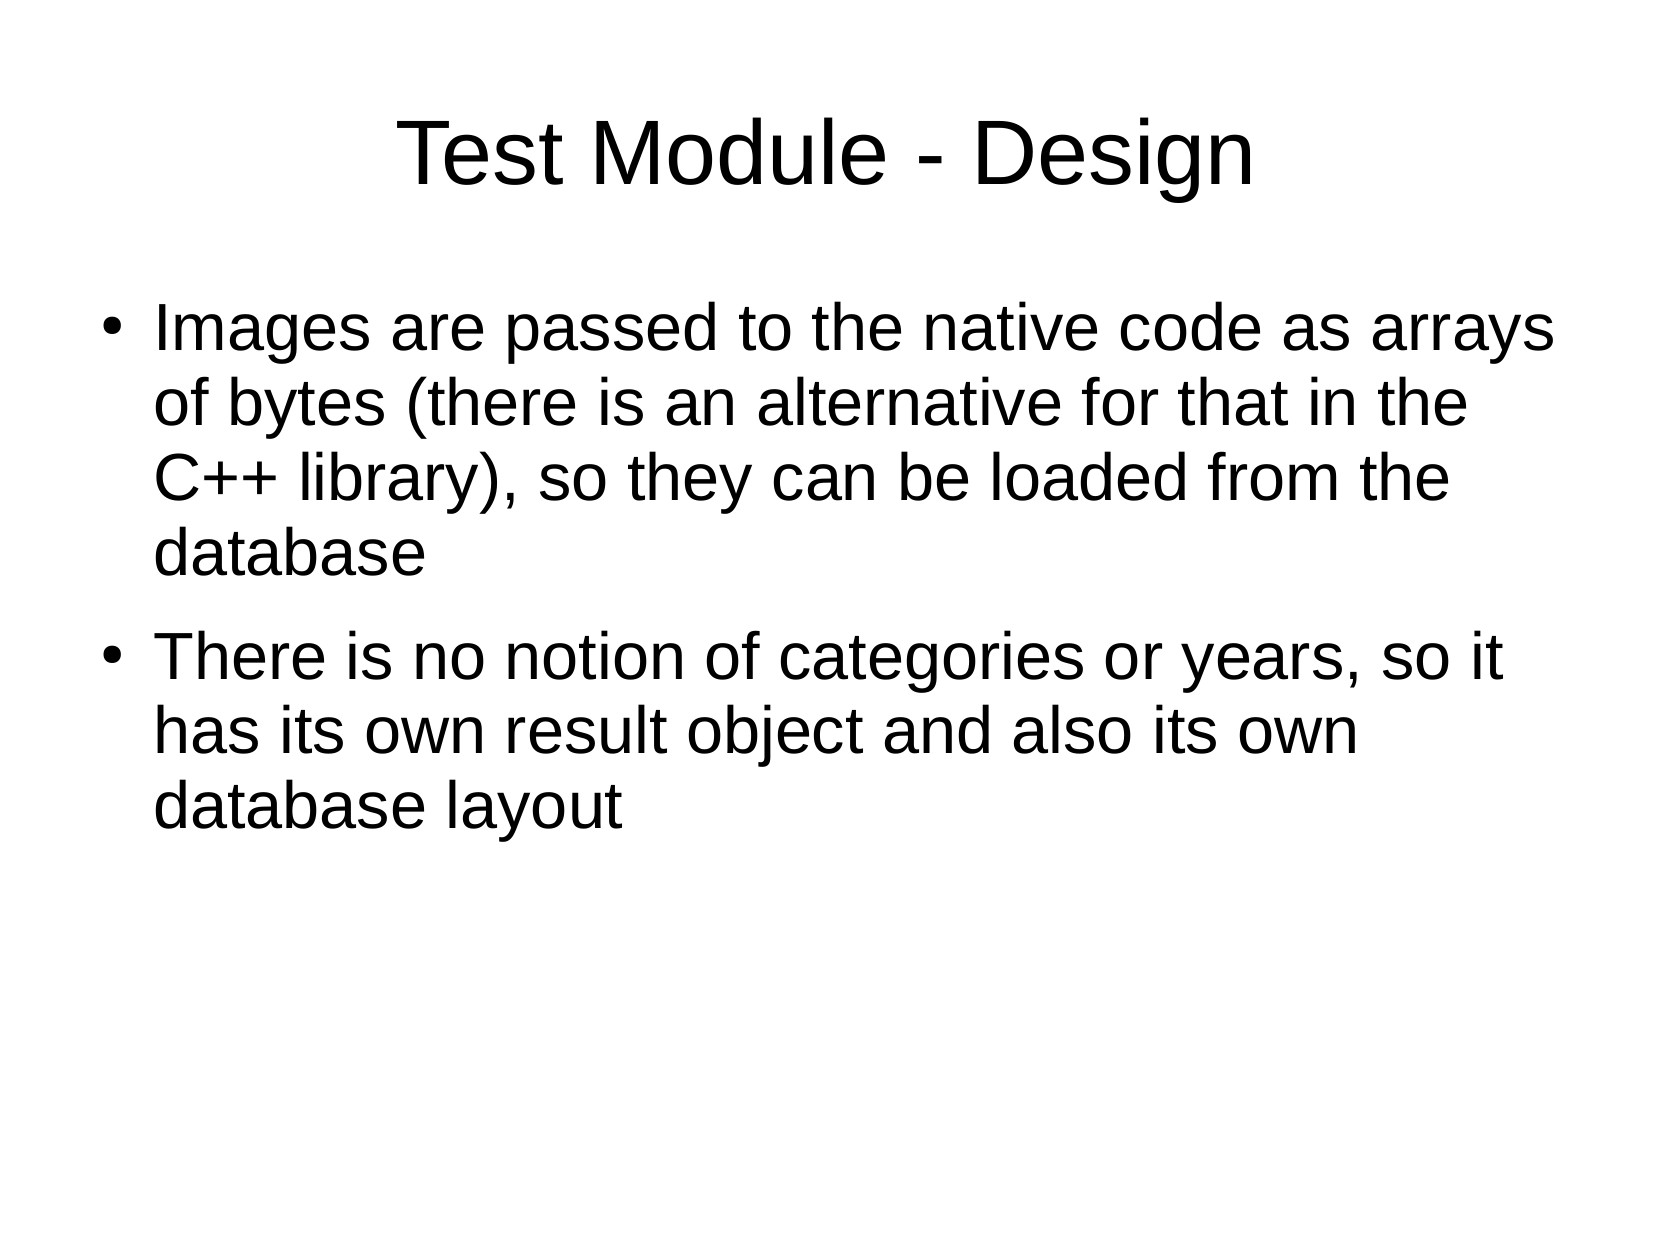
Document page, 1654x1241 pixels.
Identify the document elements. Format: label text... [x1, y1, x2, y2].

list Images are passed to the native code as arrays of bytes (there is an alternative for that in the C++ library), so they can be loaded from the database There is no notion of categories or years, so it has its own result object and also its own database layout [82, 290, 1571, 1010]
title Test Module - Design [82, 49, 1571, 257]
